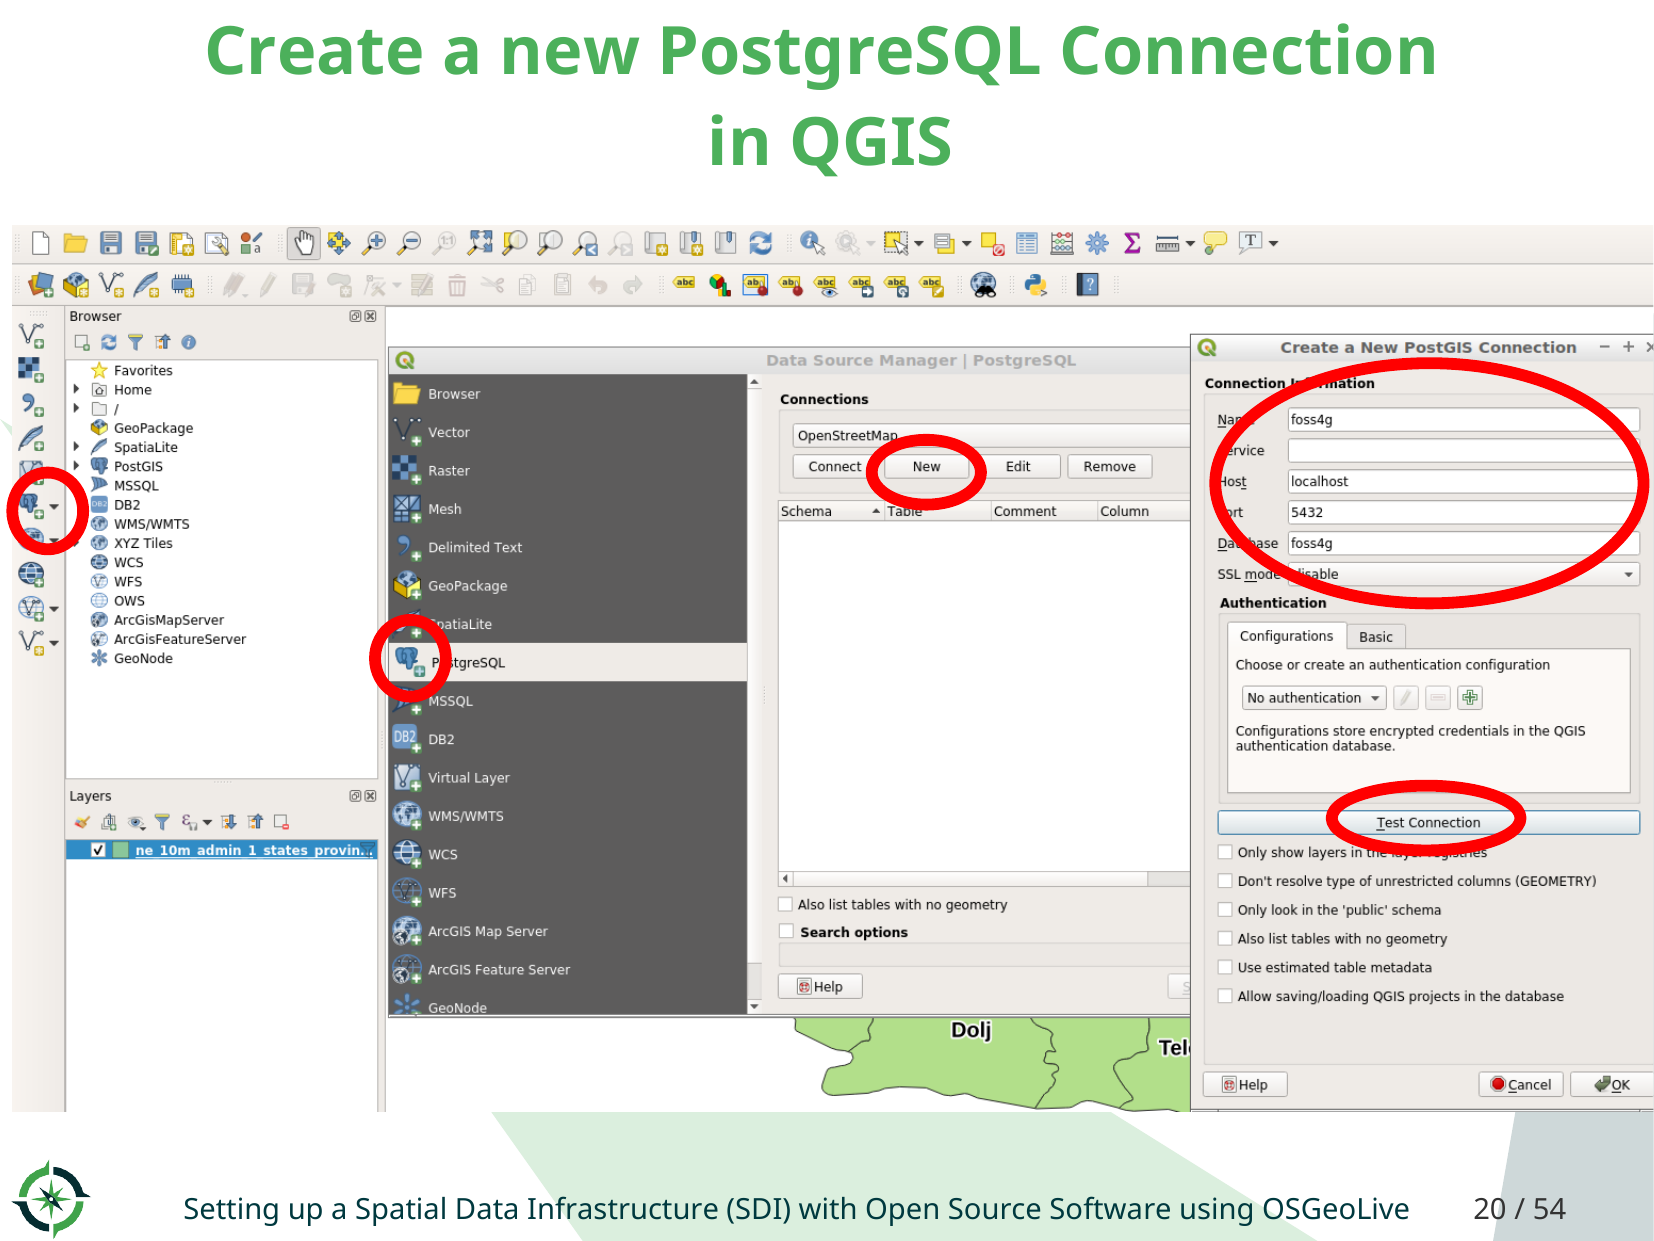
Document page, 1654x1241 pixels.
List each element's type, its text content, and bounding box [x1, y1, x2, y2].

title Create a new PostgreSQL Connection in QGIS [12, 16, 1649, 172]
picture [19, 479, 77, 543]
picture [10, 1158, 92, 1240]
picture [12, 225, 1654, 1112]
